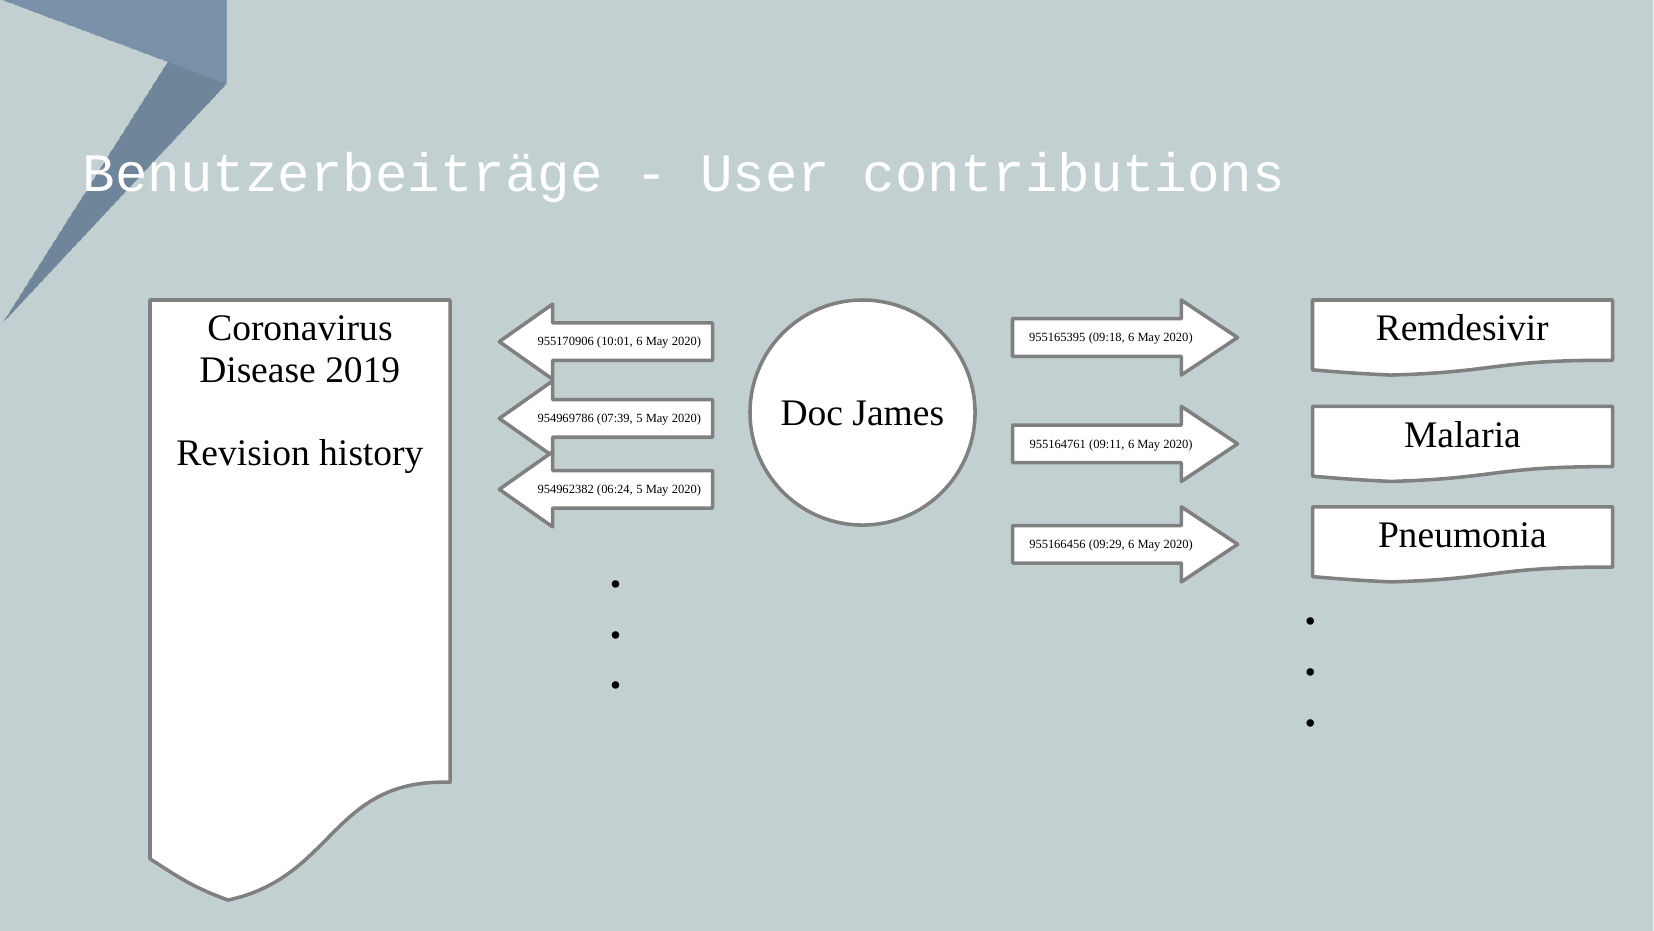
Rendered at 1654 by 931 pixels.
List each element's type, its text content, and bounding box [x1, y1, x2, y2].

text_box Remdesivir [1312, 300, 1613, 376]
text_box Coronavirus Disease 2019 Revision history [150, 300, 451, 901]
text_box 955166456 (09:29, 6 May 2020) [1012, 506, 1238, 582]
title Benutzerbeiträge - User contributions [82, 99, 1571, 255]
text_box 955164761 (09:11, 6 May 2020) [1012, 406, 1238, 482]
text_box 954969786 (07:39, 5 May 2020) [499, 380, 713, 454]
text_box 955165395 (09:18, 6 May 2020) [1012, 300, 1238, 376]
picture [0, 0, 1654, 931]
text_box Doc James [750, 300, 976, 526]
text_box . . . [1289, 576, 1332, 786]
text_box Pneumonia [1312, 506, 1613, 582]
text_box 955170906 (10:01, 6 May 2020‎) [499, 304, 713, 380]
text_box 954962382 (06:24, 5 May 2020‎) [499, 451, 713, 527]
text_box . . . [595, 539, 637, 748]
text_box Malaria [1312, 406, 1613, 482]
